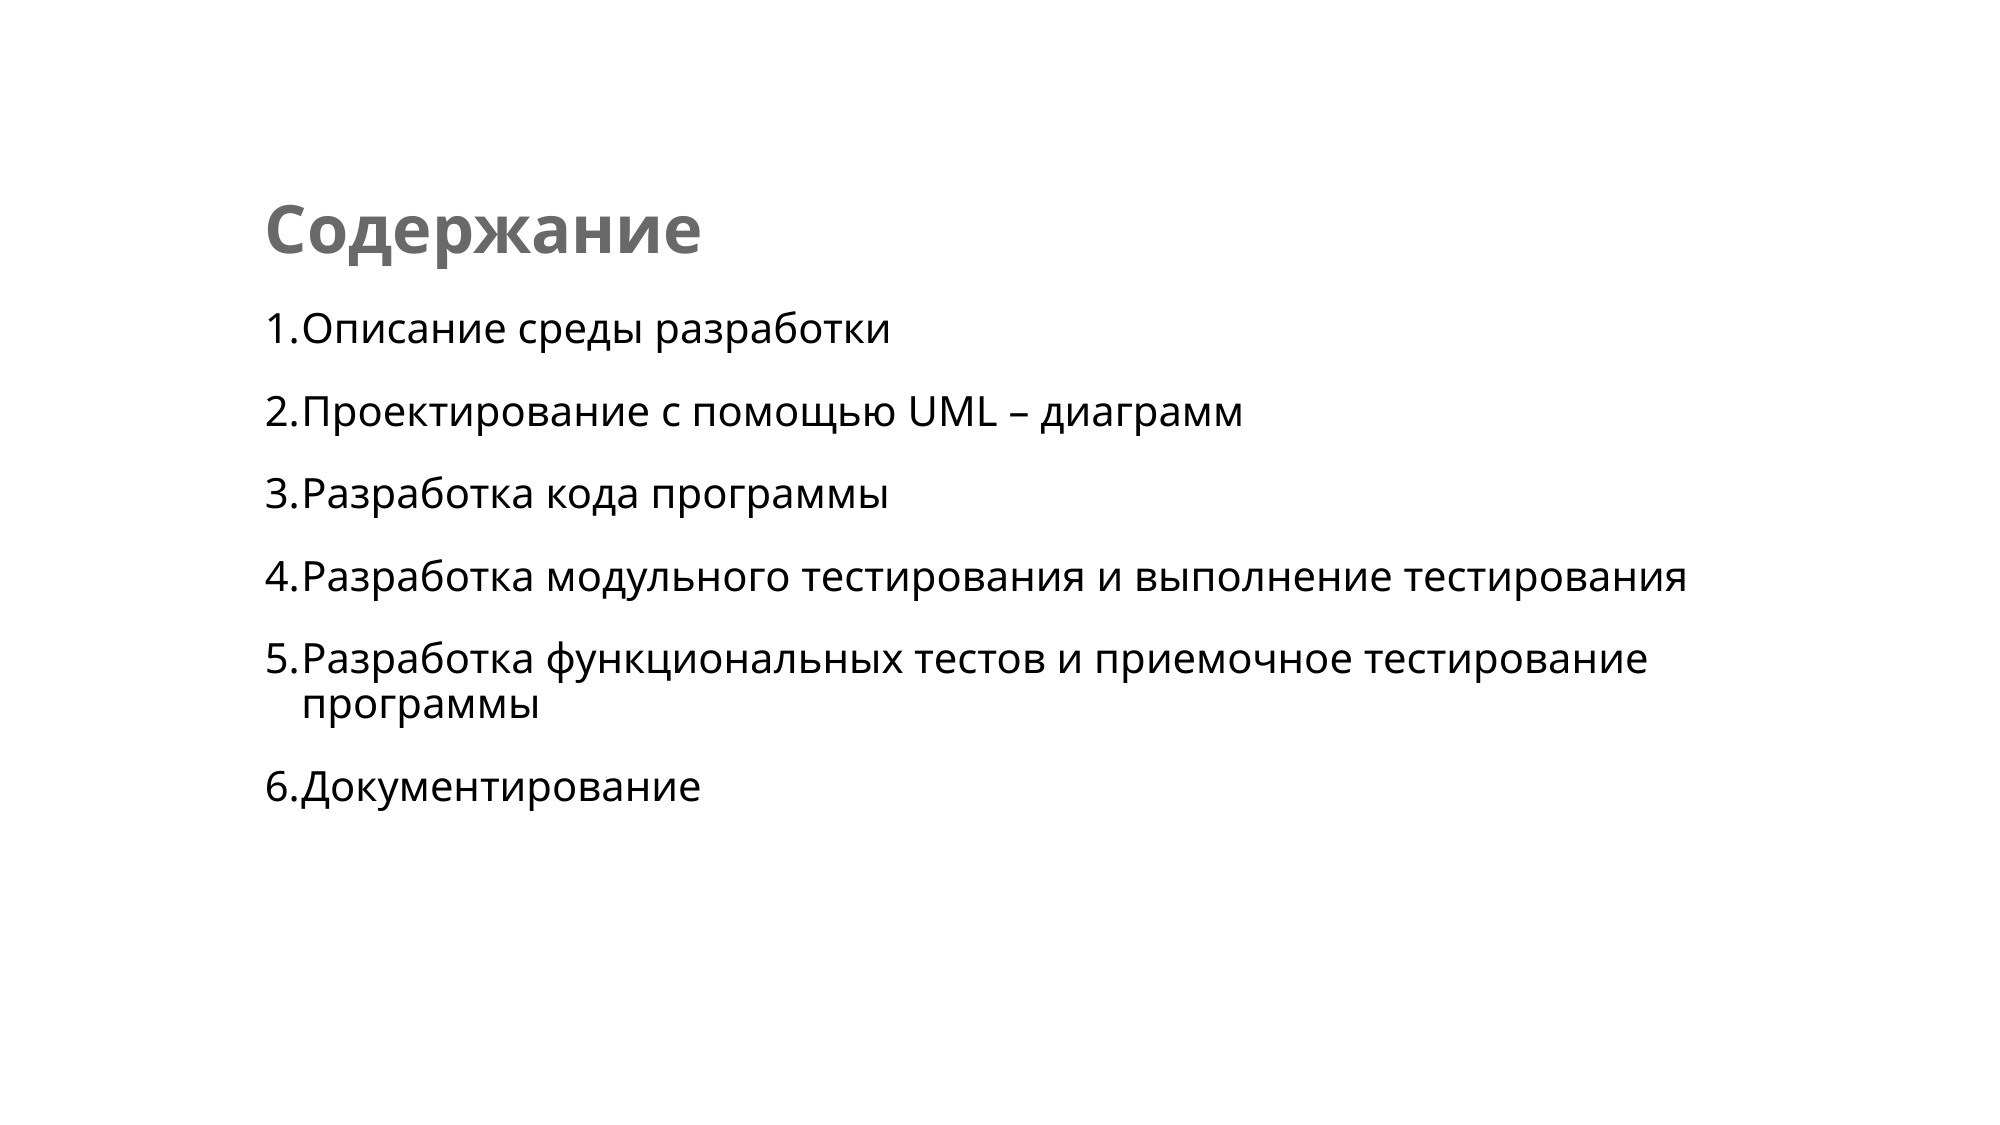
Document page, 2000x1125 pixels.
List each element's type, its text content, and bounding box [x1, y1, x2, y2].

title Содержание [249, 87, 1825, 275]
list Описание среды разработки Проектирование с помощью UML – диаграмм Разработка кода программы Разработка модульного тестирования и выполнение тестирования Разработка функциональных тестов и приемочное тестирование программы Документирование [249, 299, 1825, 988]
